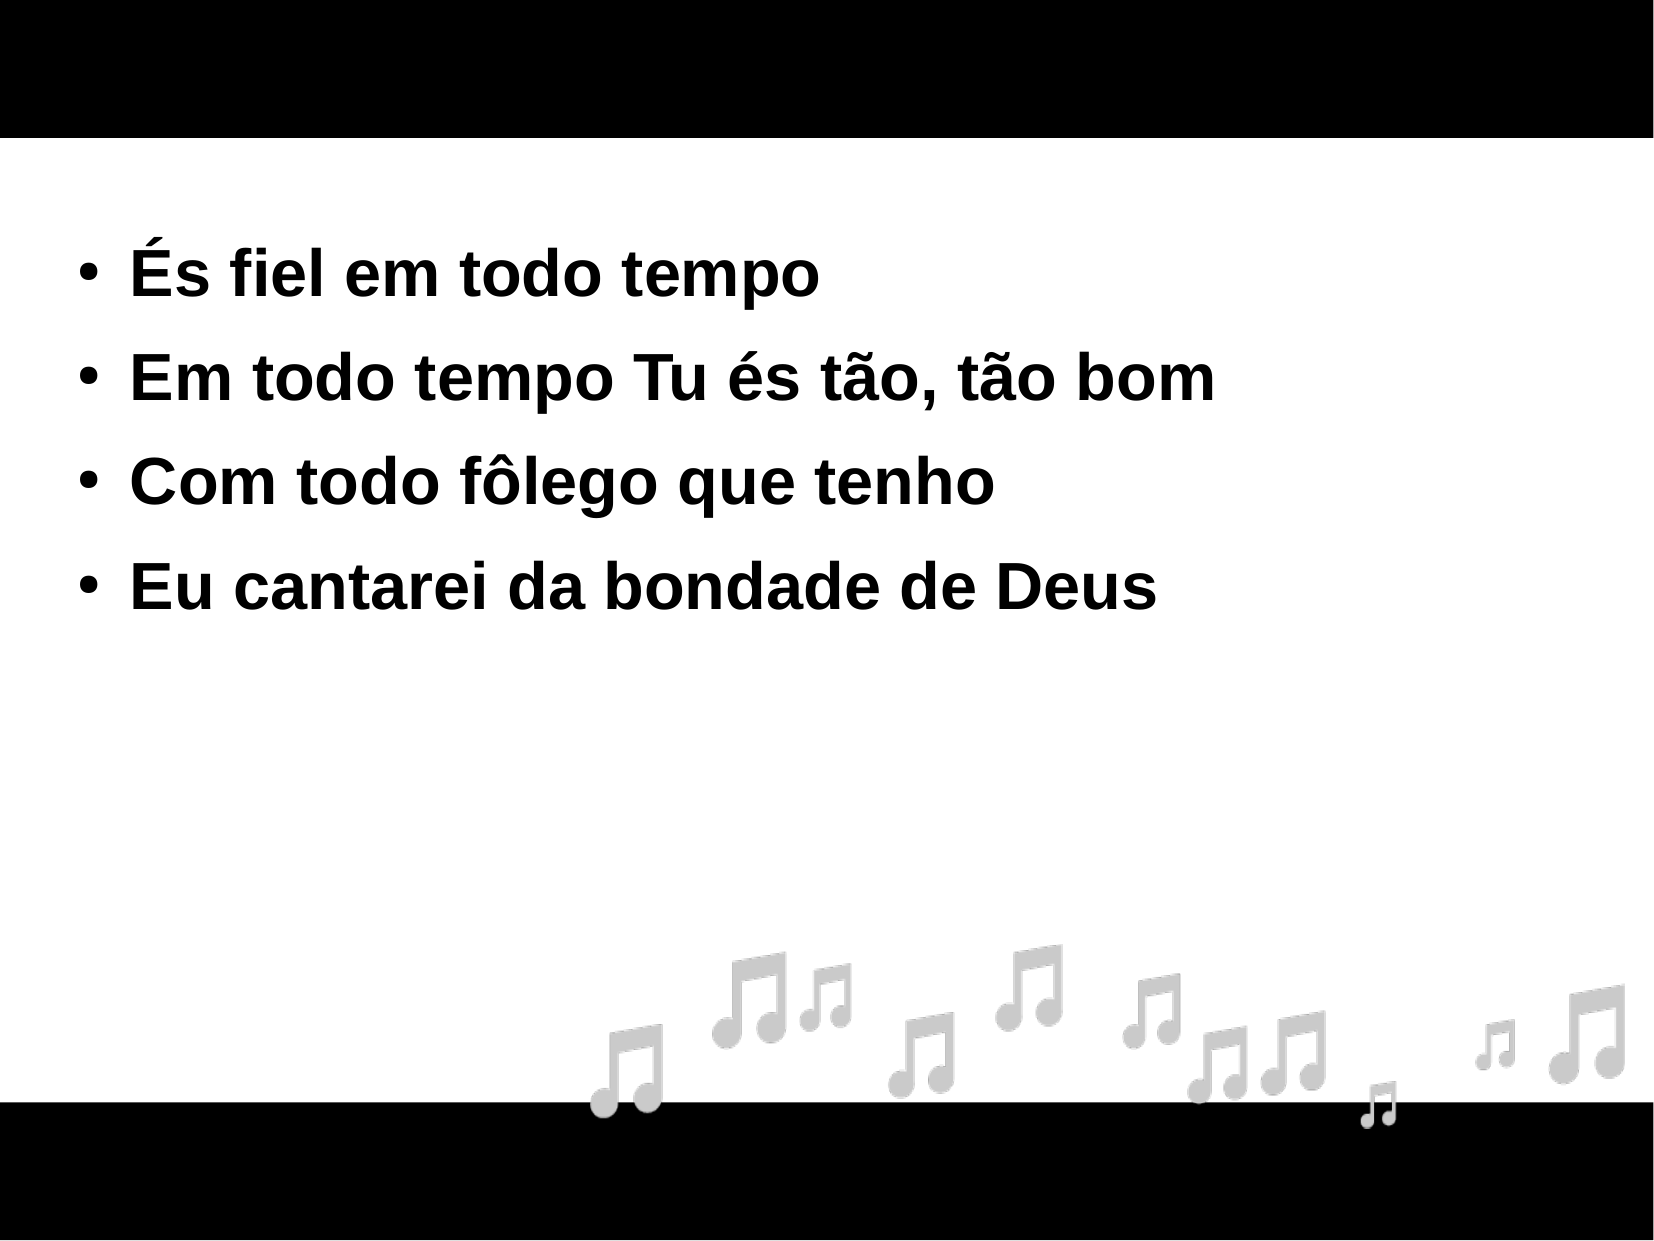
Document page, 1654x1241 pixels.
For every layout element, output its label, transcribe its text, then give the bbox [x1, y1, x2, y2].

list És fiel em todo tempo Em todo tempo Tu és tão, tão bom Com todo fôlego que tenho Eu cantarei da bondade de Deus [59, 236, 1595, 1024]
